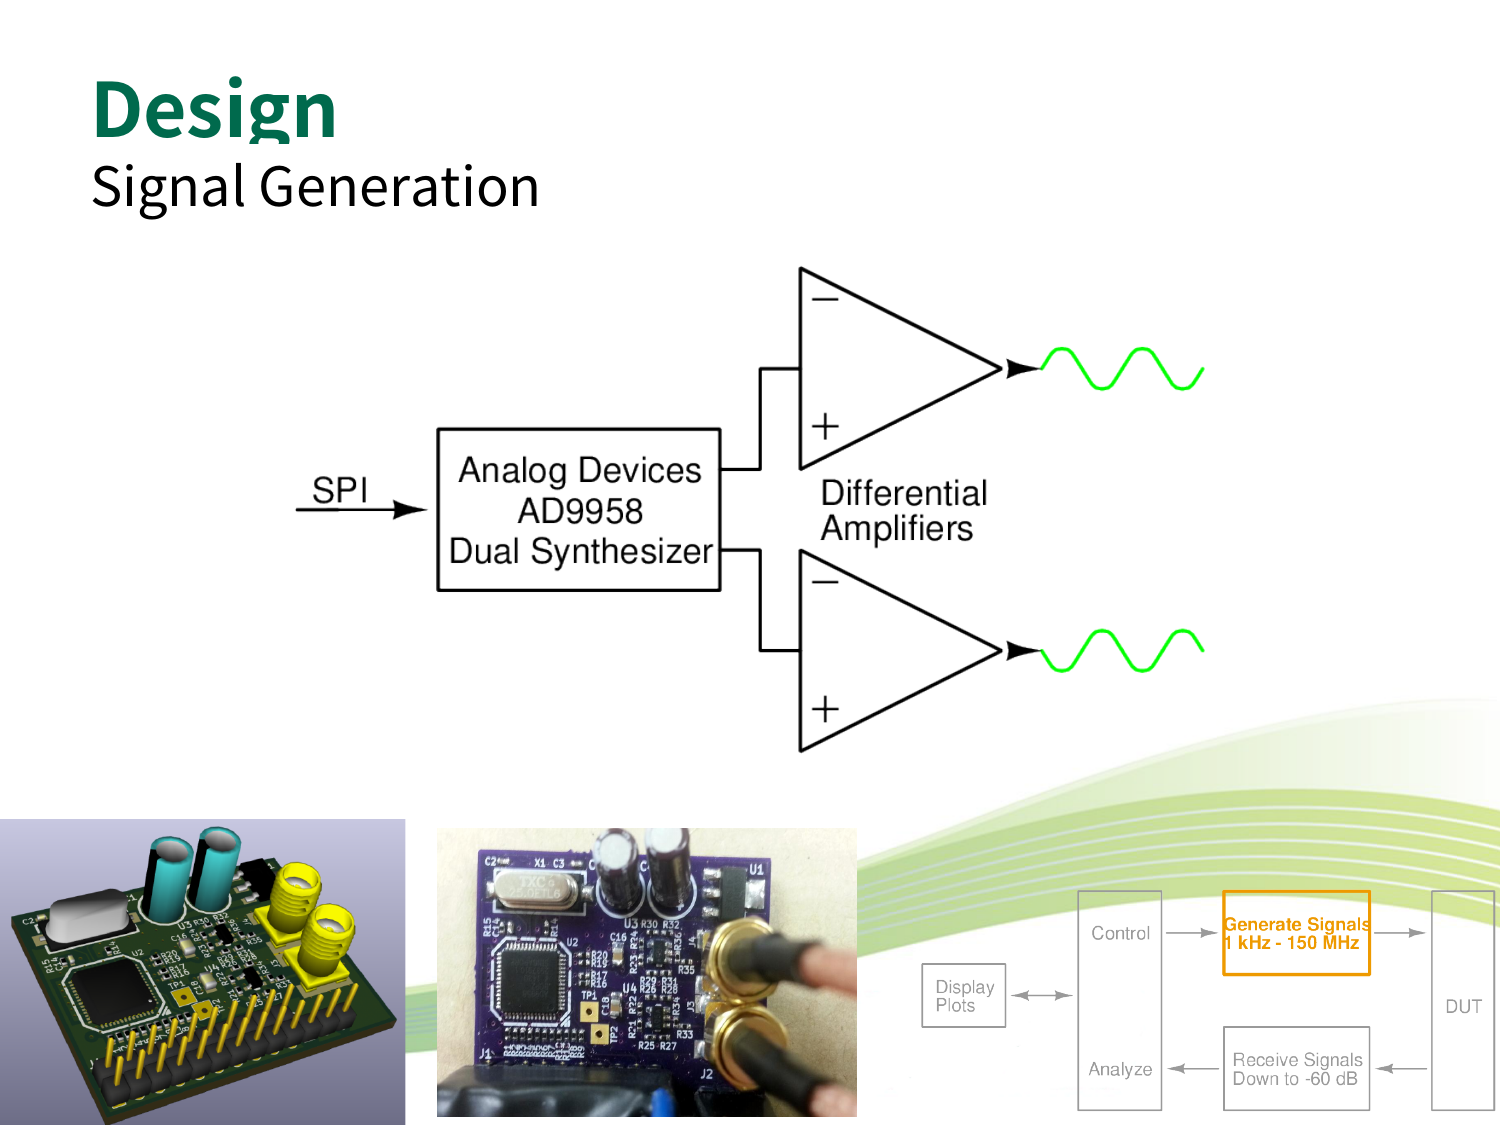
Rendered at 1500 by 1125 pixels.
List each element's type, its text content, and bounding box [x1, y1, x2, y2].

picture [0, 0, 1500, 1125]
title Design Signal Generation [75, 45, 1426, 233]
